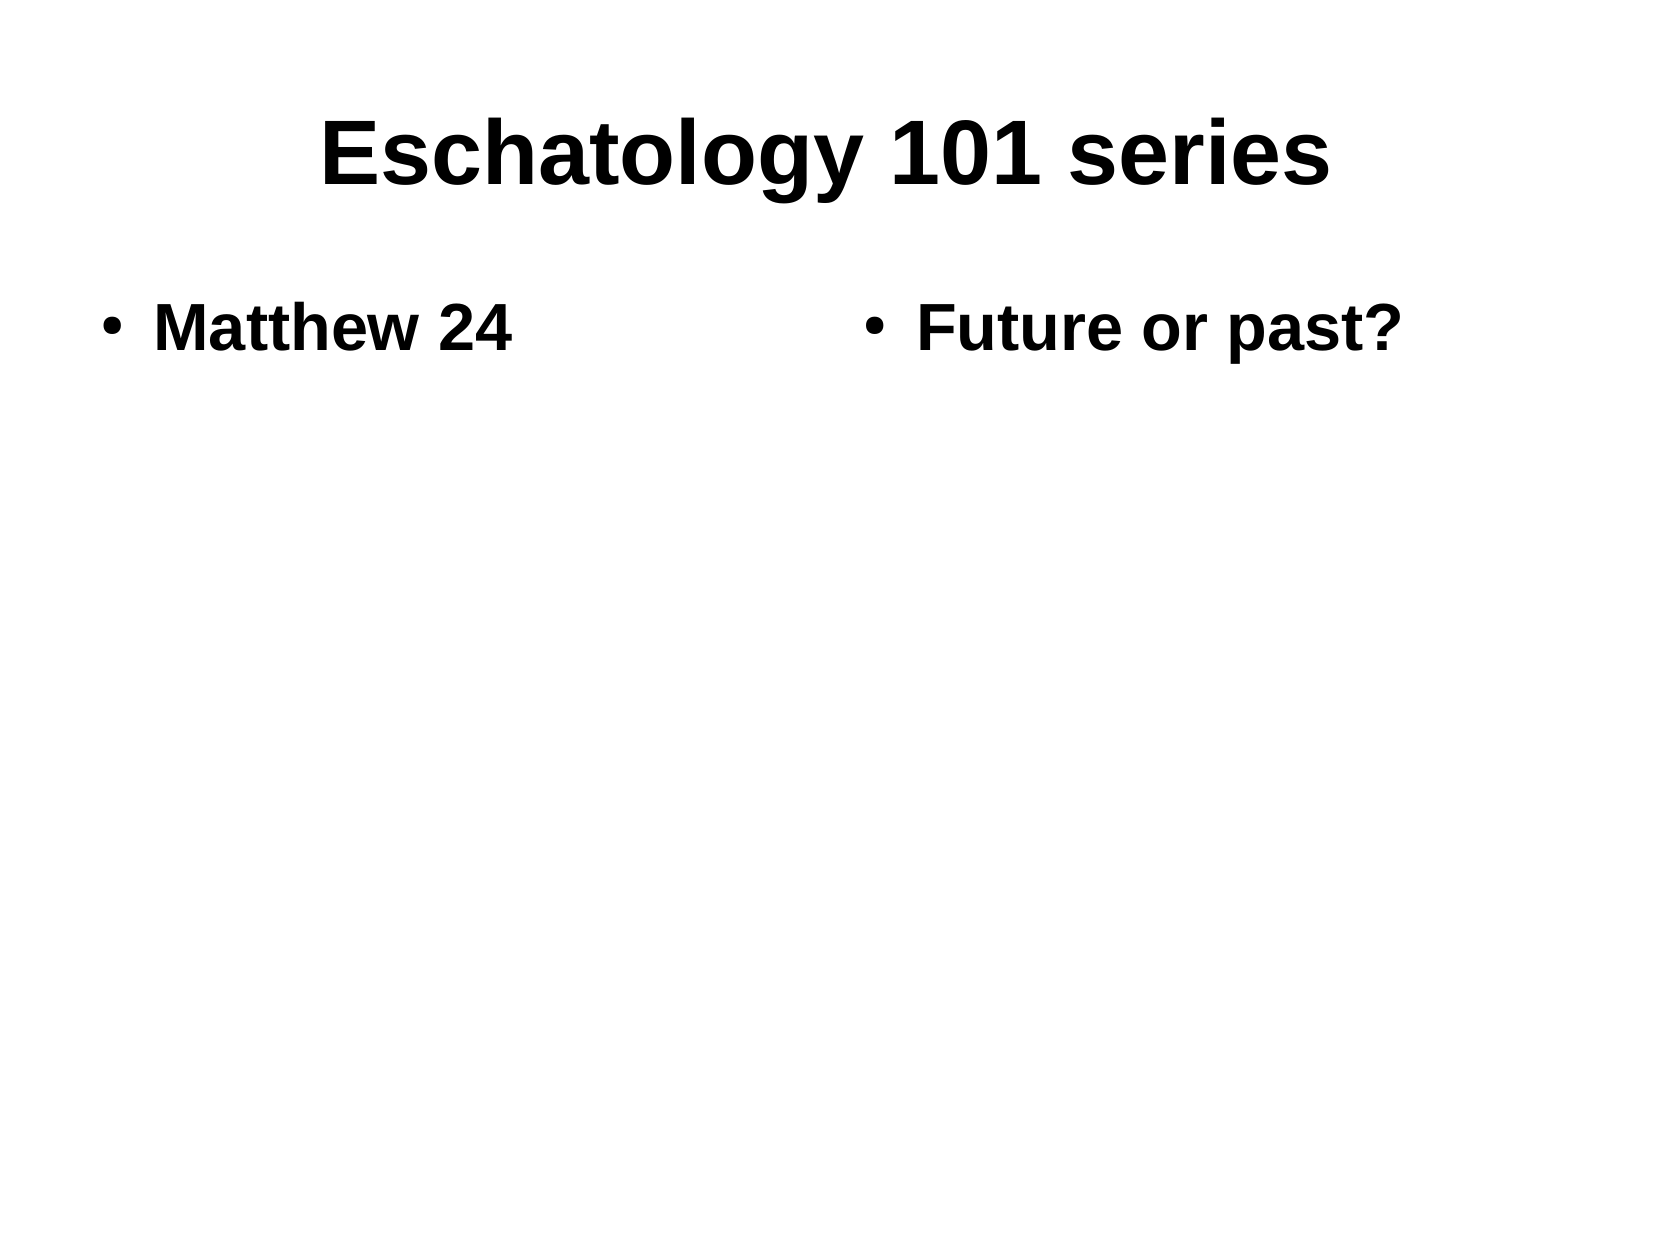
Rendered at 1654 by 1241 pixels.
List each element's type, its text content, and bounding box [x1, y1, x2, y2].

list Future or past? [845, 290, 1572, 1010]
list Matthew 24 [82, 290, 809, 1010]
title Eschatology 101 series [82, 49, 1571, 257]
